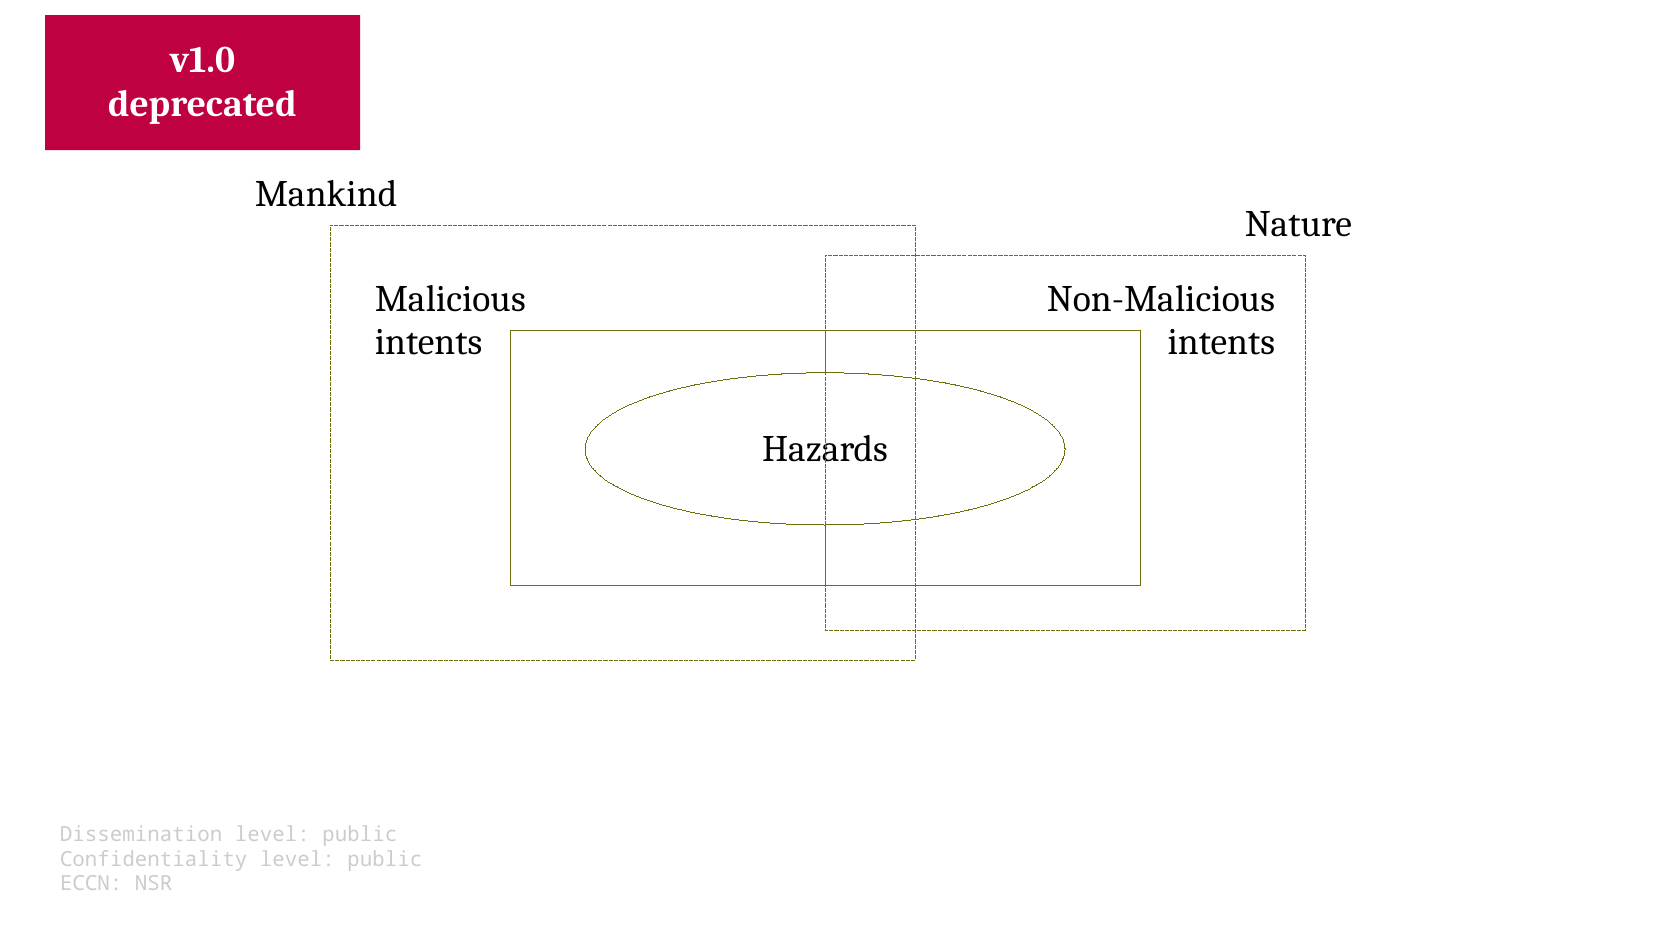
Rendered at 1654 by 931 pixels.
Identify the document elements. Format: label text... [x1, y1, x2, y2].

text_box v1.0 deprecated [45, 15, 361, 151]
text_box Malicious intents [360, 270, 586, 373]
text_box [510, 330, 1141, 586]
text_box Mankind [240, 165, 421, 226]
text_box Hazards [735, 420, 916, 481]
text_box Nature [1230, 195, 1381, 254]
text_box Dissemination level: public Confidentiality level: public ECCN: NSR [45, 815, 917, 903]
text_box Non-Malicious intents [1020, 270, 1291, 376]
